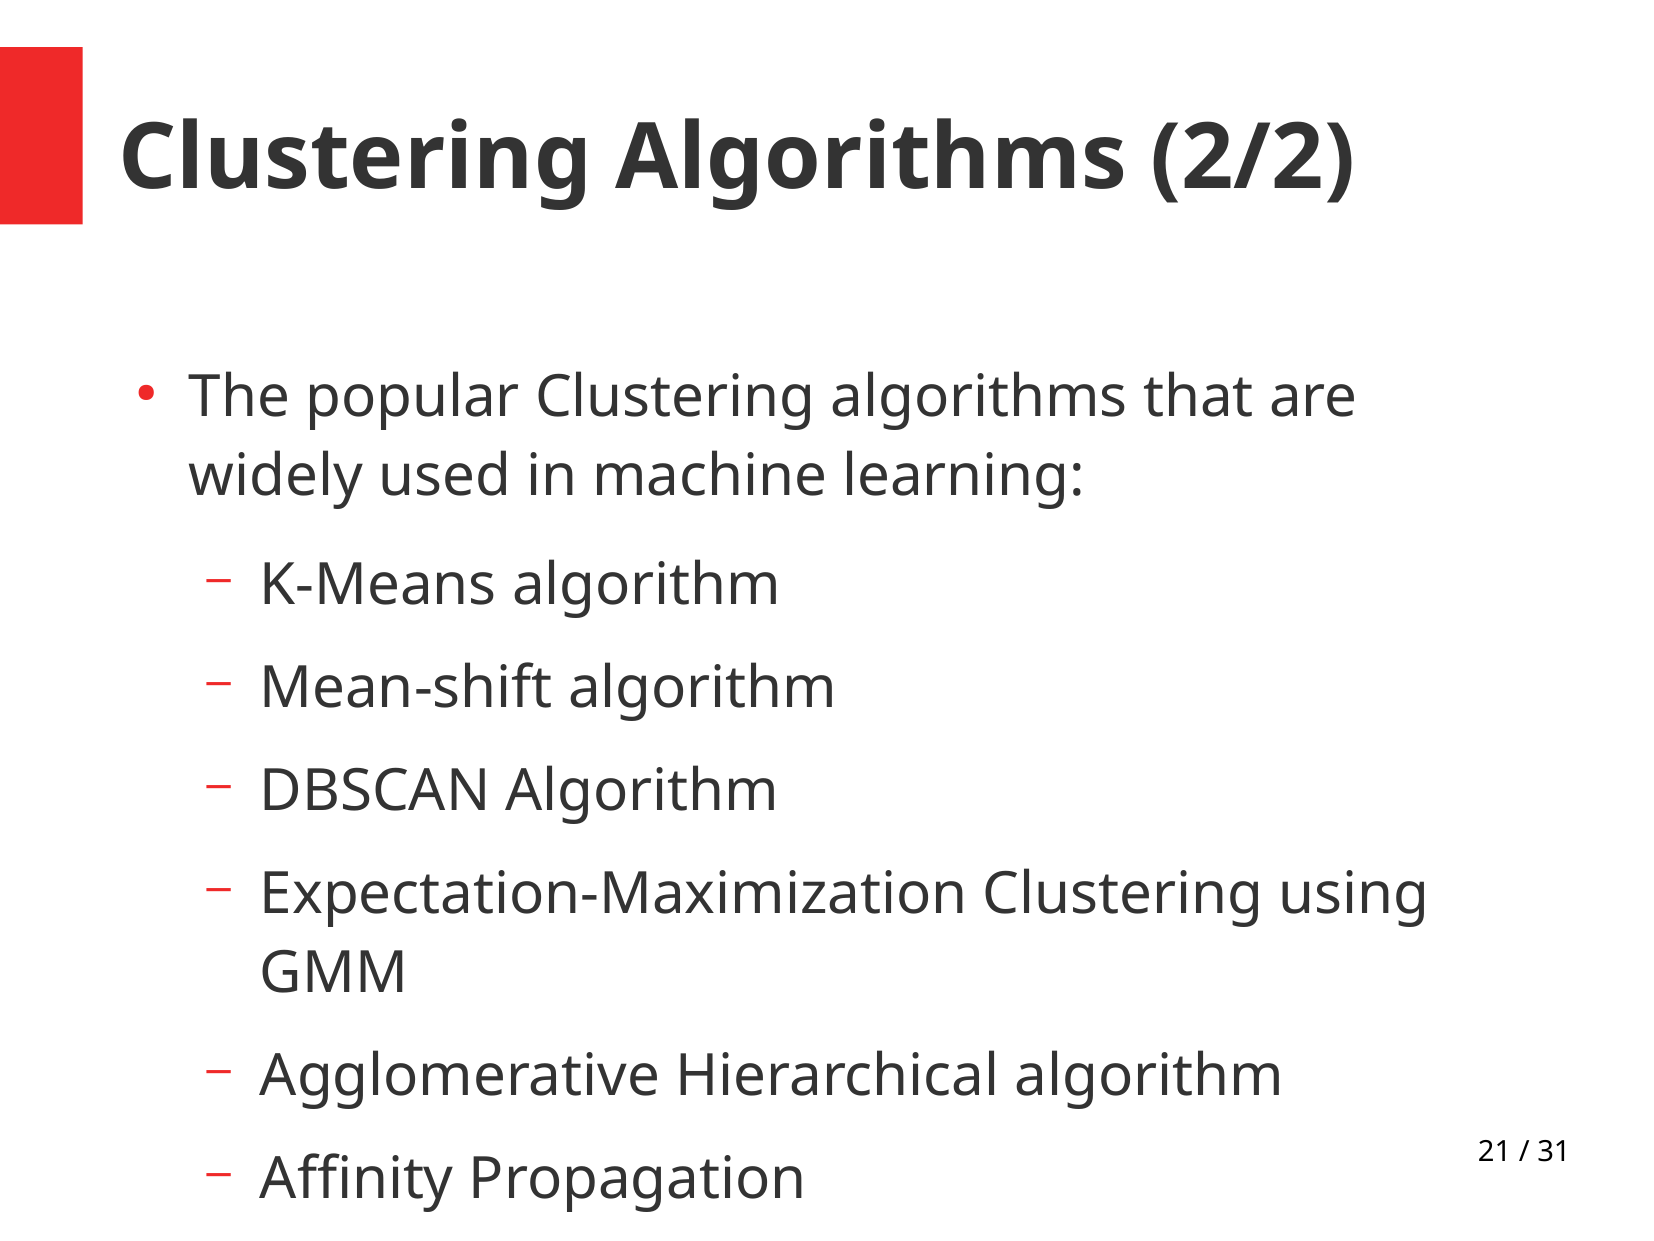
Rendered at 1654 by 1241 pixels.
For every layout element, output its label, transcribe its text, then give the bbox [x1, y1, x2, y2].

title Clustering Algorithms (2/2) [118, 49, 1571, 257]
list The popular Clustering algorithms that are widely used in machine learning: K-Means algorithm Mean-shift algorithm DBSCAN Algorithm Expectation-Maximization Clustering using GMM Agglomerative Hierarchical algorithm Affinity Propagation [118, 354, 1536, 1074]
